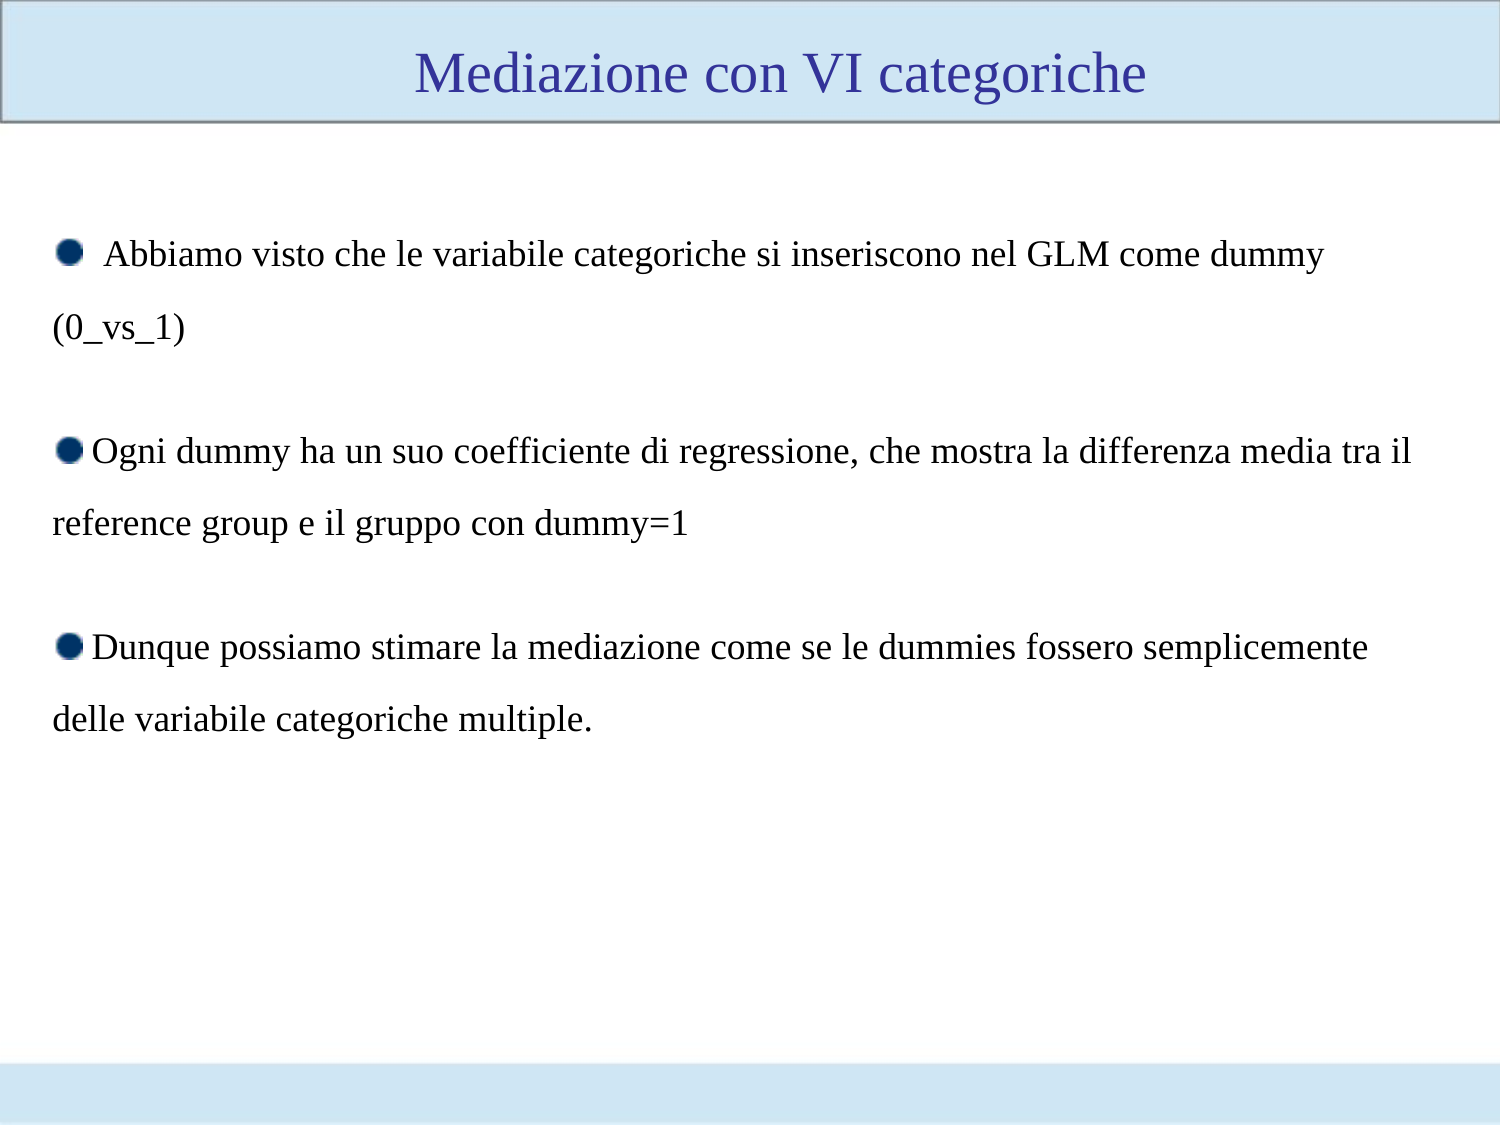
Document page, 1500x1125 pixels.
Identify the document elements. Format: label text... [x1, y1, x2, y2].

text_box Abbiamo visto che le variabile categoriche si inseriscono nel GLM come dummy (0_vs_1) Ogni dummy ha un suo coefficiente di regressione, che mostra la differenza media tra il reference group e il gruppo con dummy=1 Dunque possiamo stimare la mediazione come se le dummies fossero semplicemente delle variabile categoriche multiple. [37, 187, 1463, 747]
picture [0, 0, 1500, 1125]
title Mediazione con VI categoriche [249, 21, 1313, 117]
